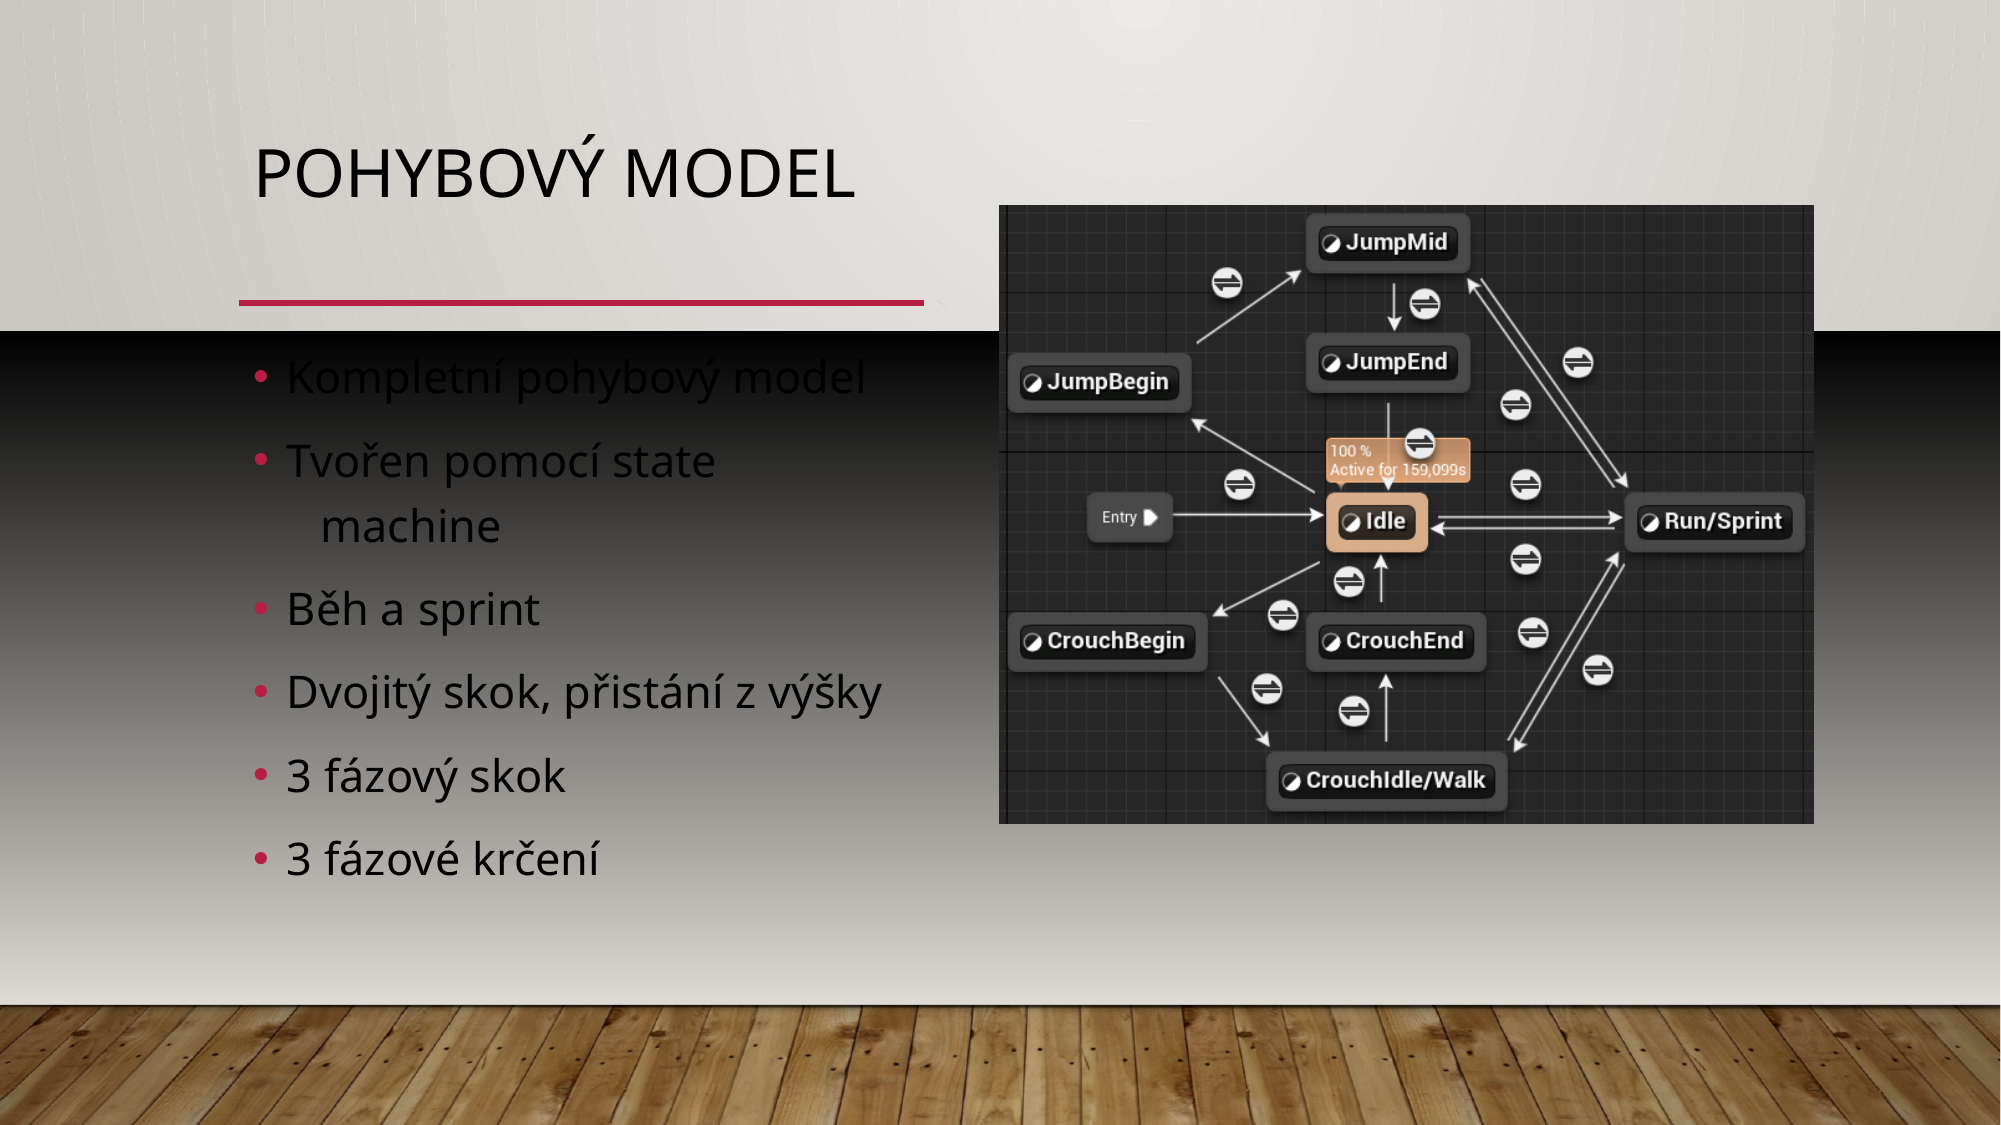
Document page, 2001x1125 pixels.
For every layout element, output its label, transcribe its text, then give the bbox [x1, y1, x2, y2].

picture [0, 1005, 2000, 1125]
text_box [0, 0, 2000, 1005]
picture [999, 205, 1814, 824]
list Kompletní pohybový model Tvořen pomocí state machine Běh a sprint Dvojitý skok, přistání z výšky 3 fázový skok 3 fázové krčení [238, 330, 923, 897]
title Pohybový model [238, 131, 924, 305]
